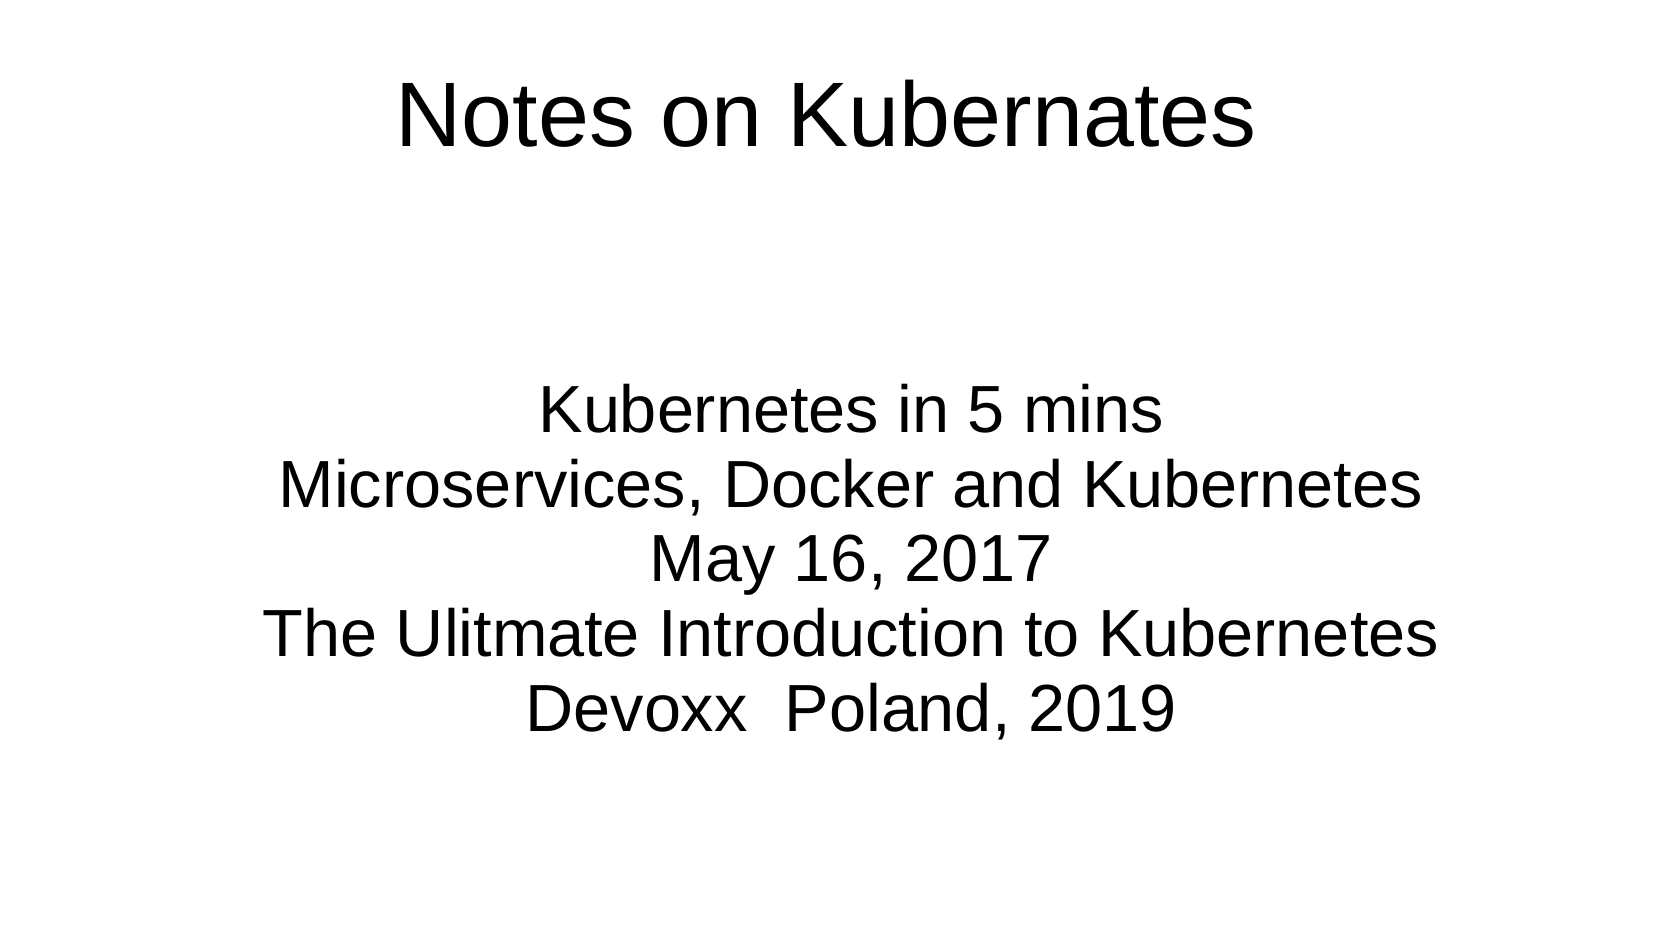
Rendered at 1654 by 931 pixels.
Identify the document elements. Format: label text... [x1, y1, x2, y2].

subtitle Kubernetes in 5 mins Microservices, Docker and Kubernetes May 16, 2017 The Ulitmate Introduction to Kubernetes Devoxx Poland, 2019 [82, 217, 1621, 901]
title Notes on Kubernates [82, 37, 1571, 193]
